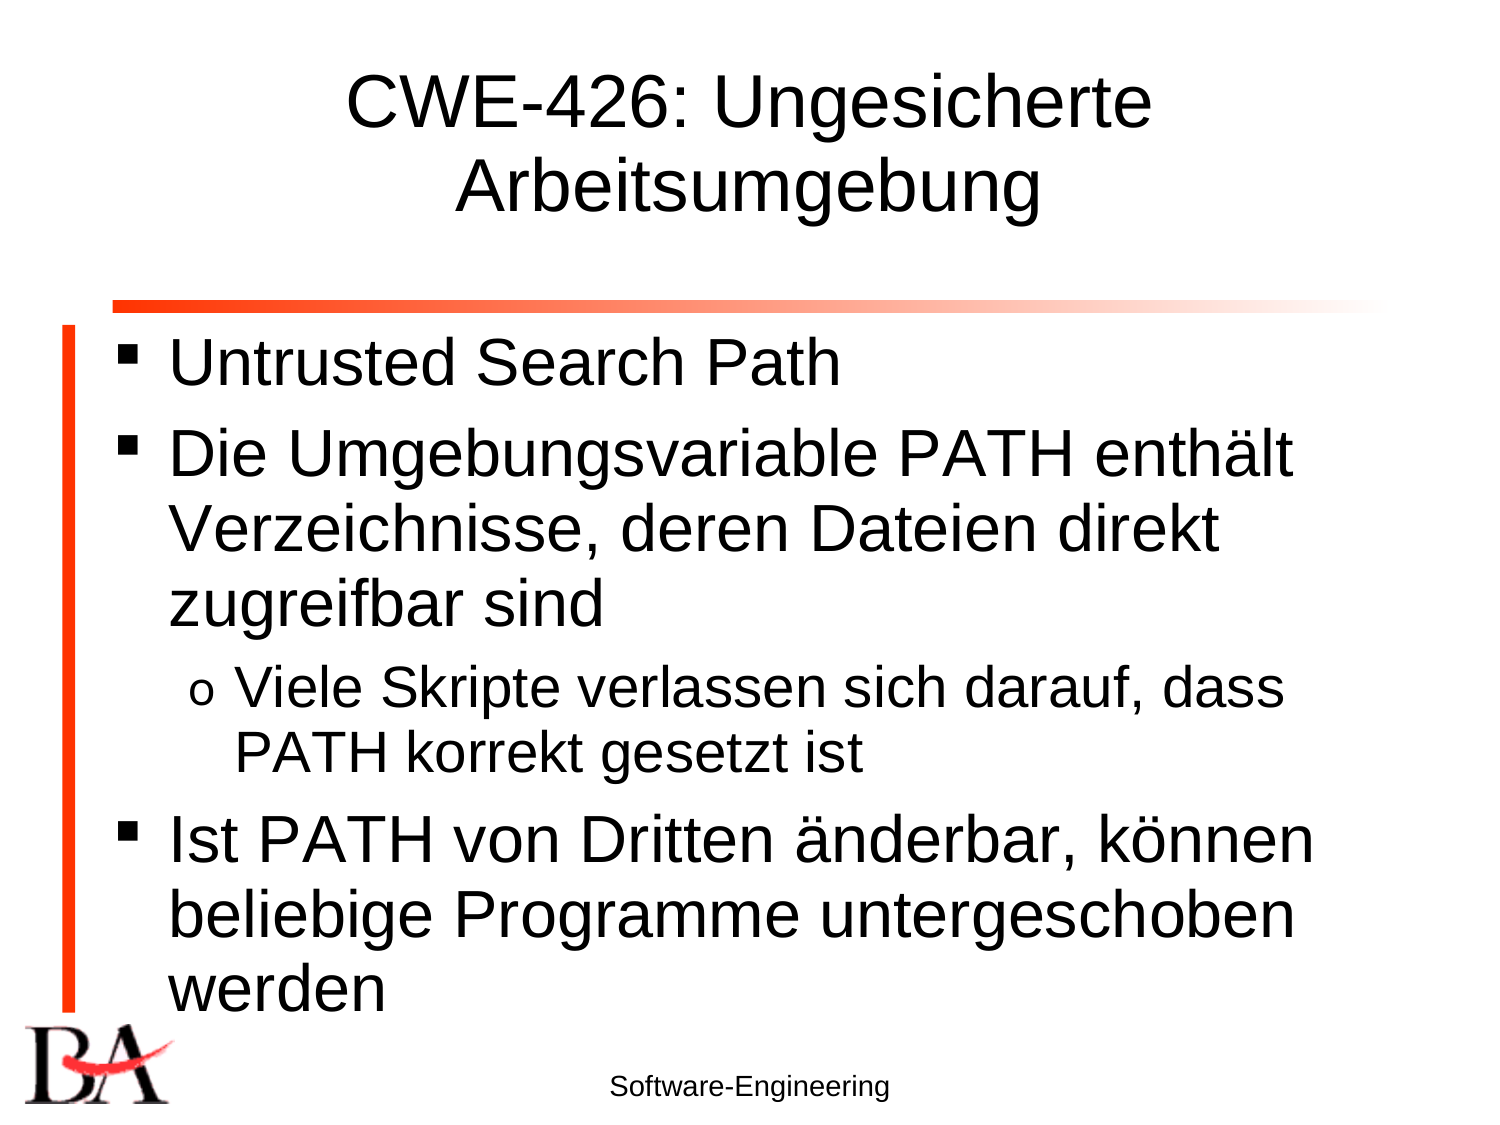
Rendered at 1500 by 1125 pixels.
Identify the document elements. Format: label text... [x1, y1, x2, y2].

picture [24, 1024, 175, 1104]
list Untrusted Search Path Die Umgebungsvariable PATH enthält Verzeichnisse, deren Dateien direkt zugreifbar sind Viele Skripte verlassen sich darauf, dass PATH korrekt gesetzt ist Ist PATH von Dritten änderbar, können beliebige Programme untergeschoben werden [112, 324, 1388, 1036]
title CWE-426: Ungesicherte Arbeitsumgebung [112, 28, 1388, 259]
